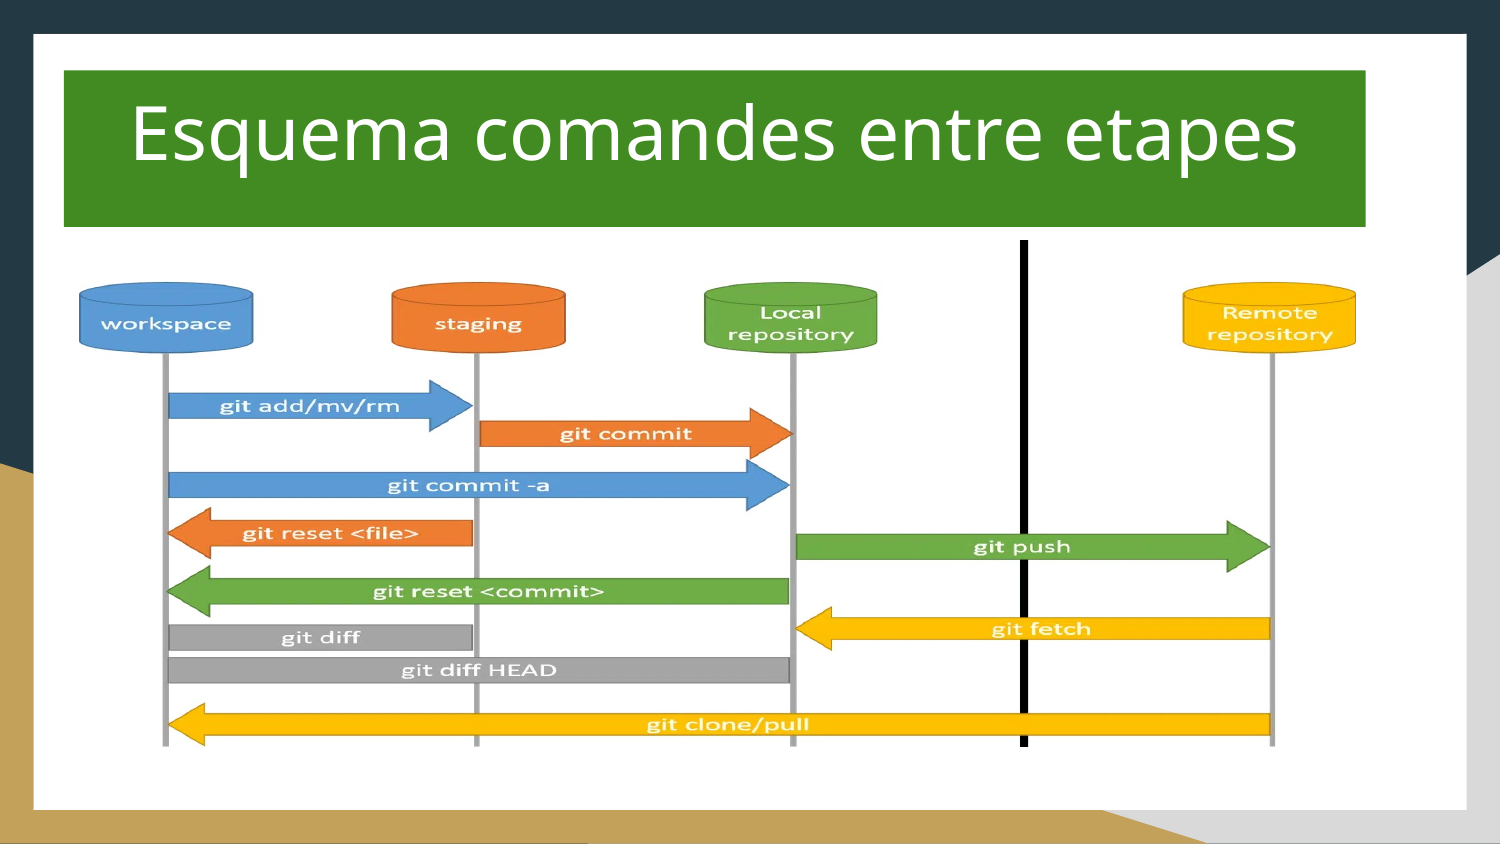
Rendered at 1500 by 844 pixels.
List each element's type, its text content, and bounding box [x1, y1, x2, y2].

picture [79, 240, 1356, 747]
title Esquema comandes entre etapes [63, 70, 1366, 227]
